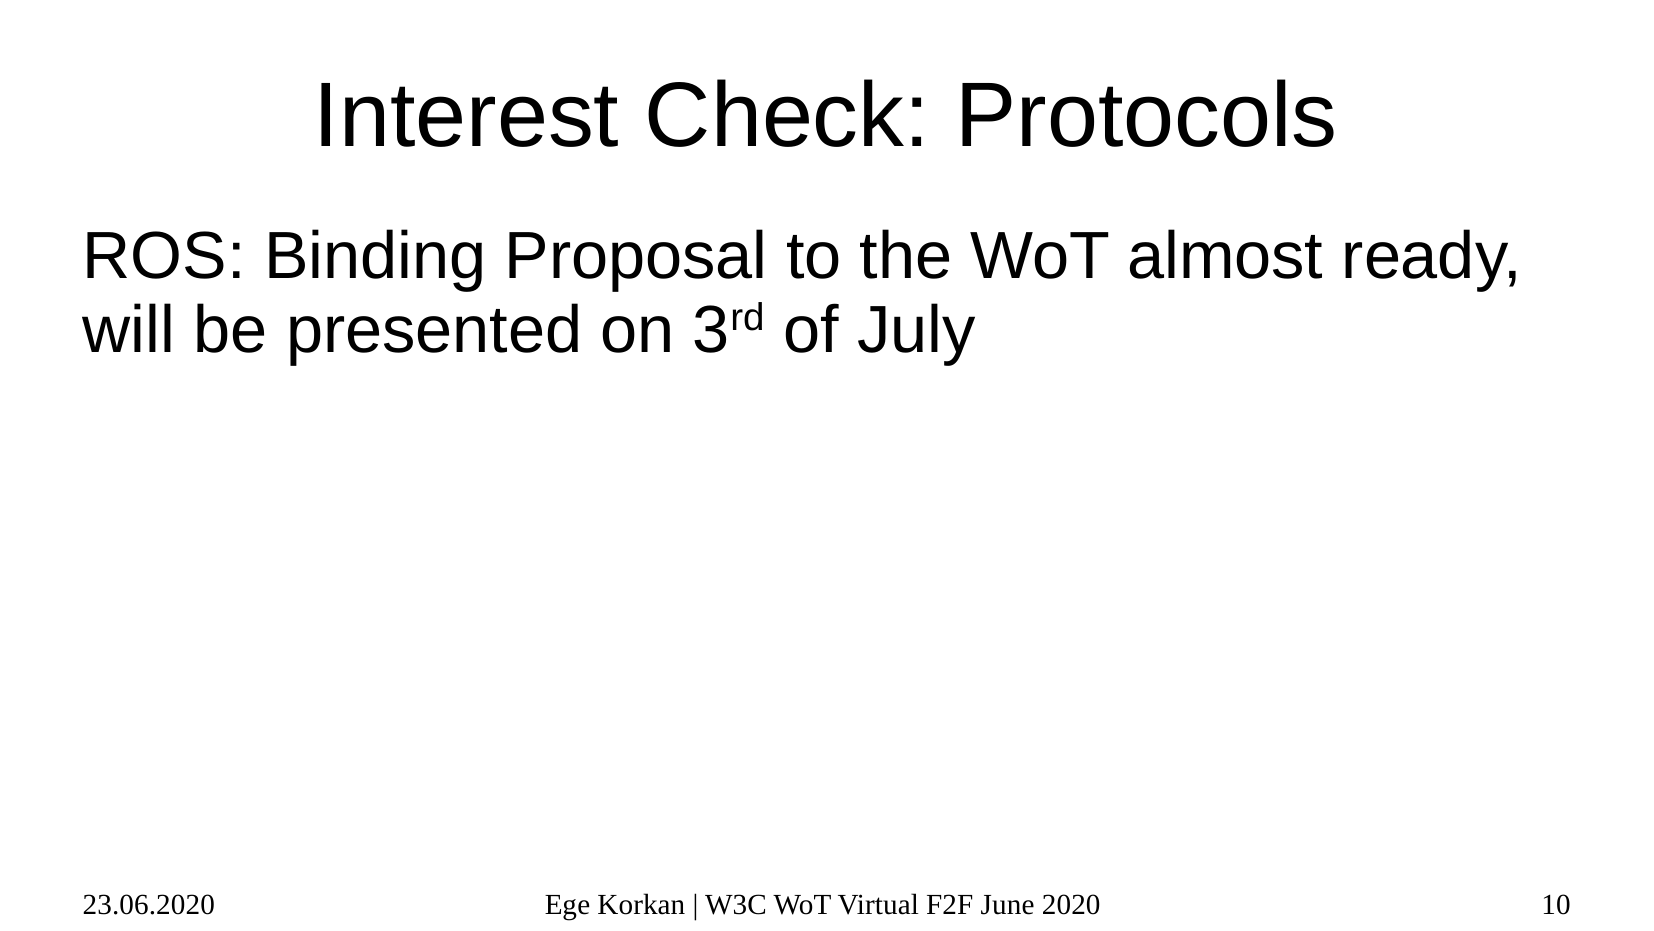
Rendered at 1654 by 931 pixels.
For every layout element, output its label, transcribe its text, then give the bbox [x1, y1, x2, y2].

title Interest Check: Protocols [82, 37, 1571, 193]
list ROS: Binding Proposal to the WoT almost ready, will be presented on 3rd of July [82, 217, 1571, 409]
